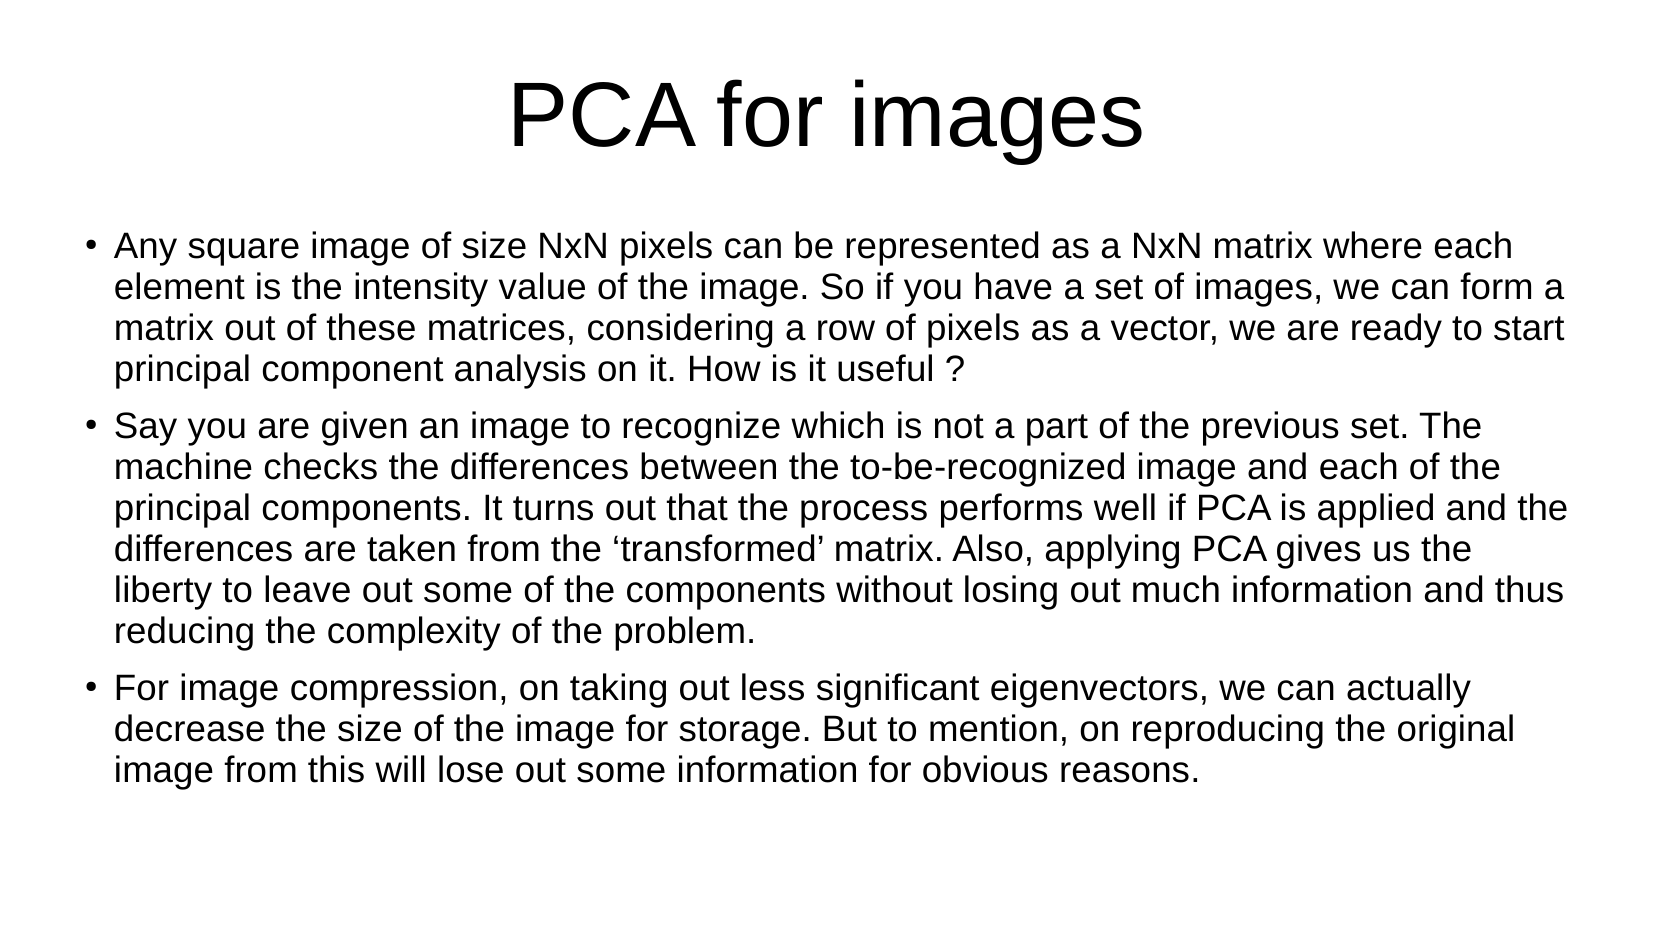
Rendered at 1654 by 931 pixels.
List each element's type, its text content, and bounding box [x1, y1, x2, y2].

title PCA for images [82, 37, 1571, 193]
list Any square image of size NxN pixels can be represented as a NxN matrix where each element is the intensity value of the image. So if you have a set of images, we can form a matrix out of these matrices, considering a row of pixels as a vector, we are ready to start principal component analysis on it. How is it useful ? Say you are given an image to recognize which is not a part of the previous set. The machine checks the differences between the to-be-recognized image and each of the principal components. It turns out that the process performs well if PCA is applied and the differences are taken from the ‘transformed’ matrix. Also, applying PCA gives us the liberty to leave out some of the components without losing out much information and thus reducing the complexity of the problem. For image compression, on taking out less significant eigenvectors, we can actually decrease the size of the image for storage. But to mention, on reproducing the original image from this will lose out some information for obvious reasons. [75, 225, 1583, 803]
